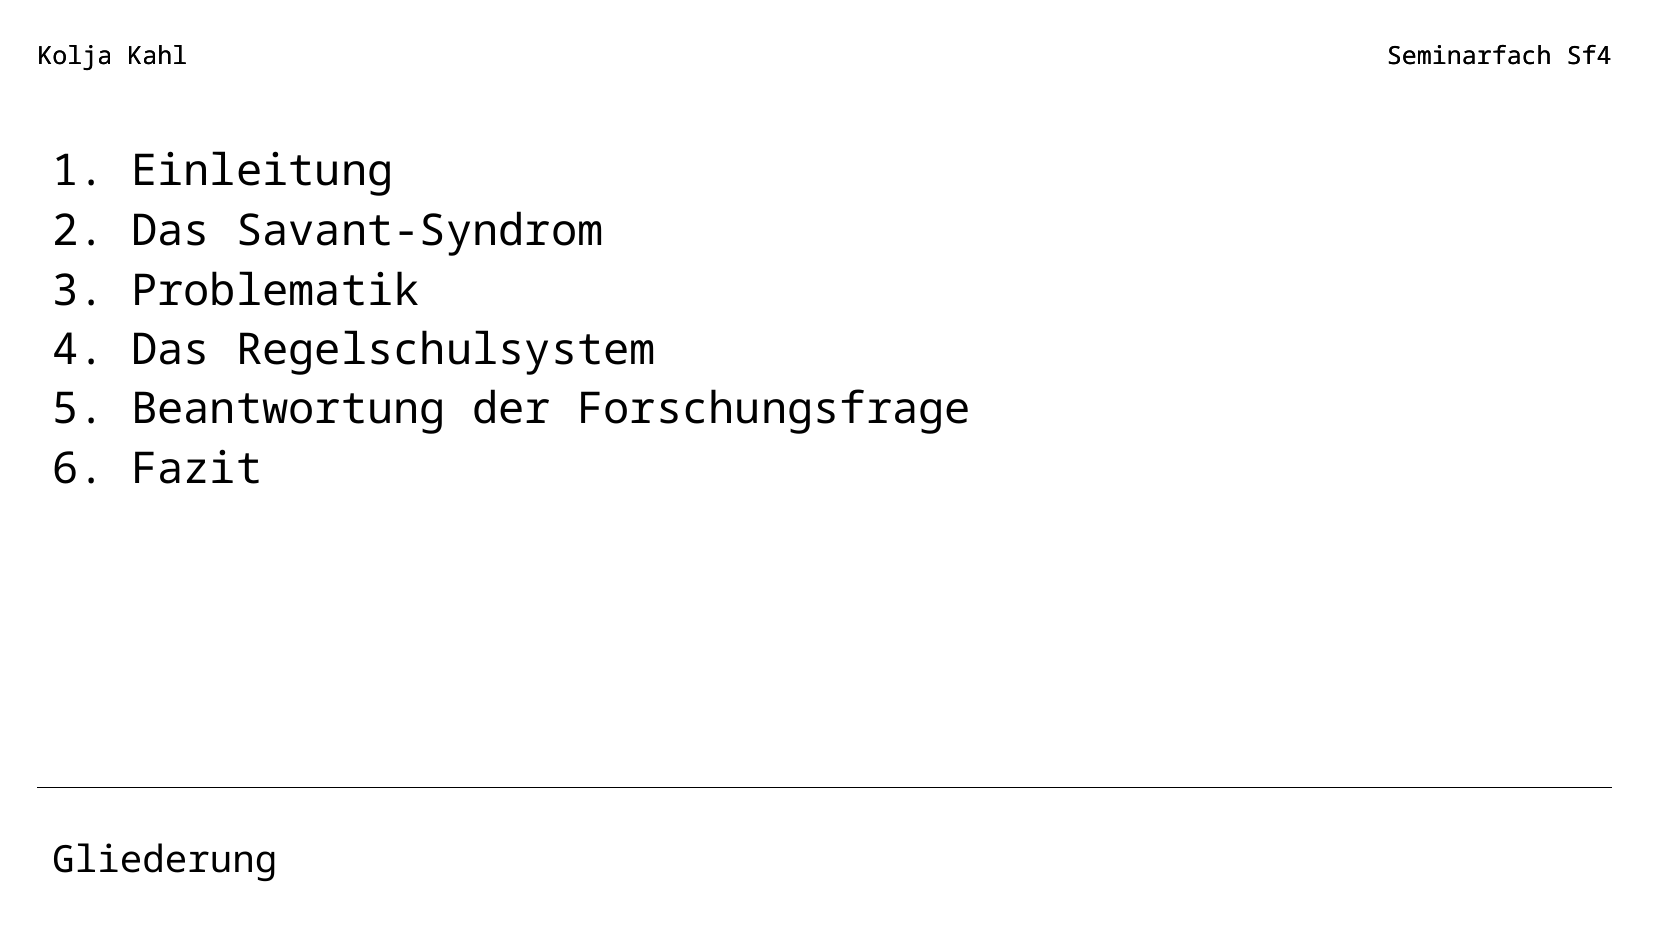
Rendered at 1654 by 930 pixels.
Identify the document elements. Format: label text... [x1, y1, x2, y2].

text_box Gliederung [37, 825, 337, 930]
text_box 1. Einleitung 2. Das Savant-Syndrom 3. Problematik 4. Das Regelschulsystem 5. Beantwortung der Forschungsfrage 6. Fazit [37, 131, 1613, 713]
title Kolja Kahl [37, 37, 225, 76]
title Seminarfach Sf4 [1312, 37, 1612, 76]
